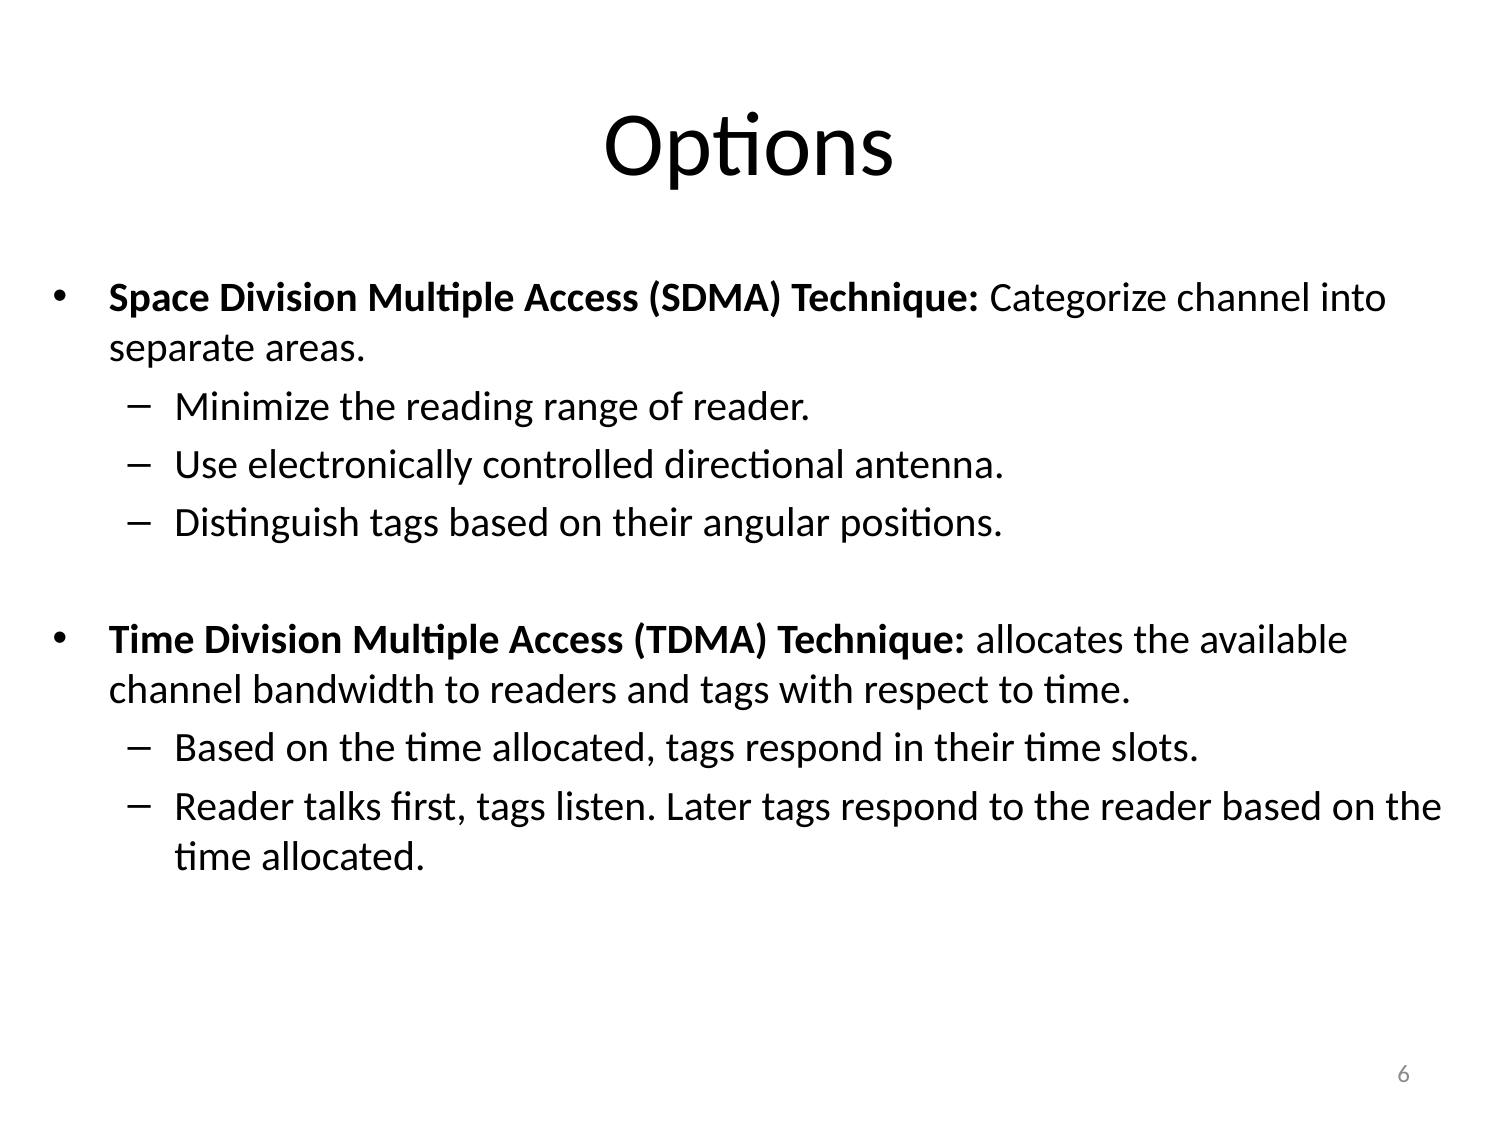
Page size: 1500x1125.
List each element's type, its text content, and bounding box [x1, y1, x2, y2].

list Space Division Multiple Access (SDMA) Technique: Categorize channel into separate areas. Minimize the reading range of reader. Use electronically controlled directional antenna. Distinguish tags based on their angular positions. Time Division Multiple Access (TDMA) Technique: allocates the available channel bandwidth to readers and tags with respect to time. Based on the time allocated, tags respond in their time slots. Reader talks first, tags listen. Later tags respond to the reader based on the time allocated. [37, 262, 1463, 1005]
title Options [75, 45, 1425, 233]
slide_number <number> [1074, 1042, 1425, 1103]
